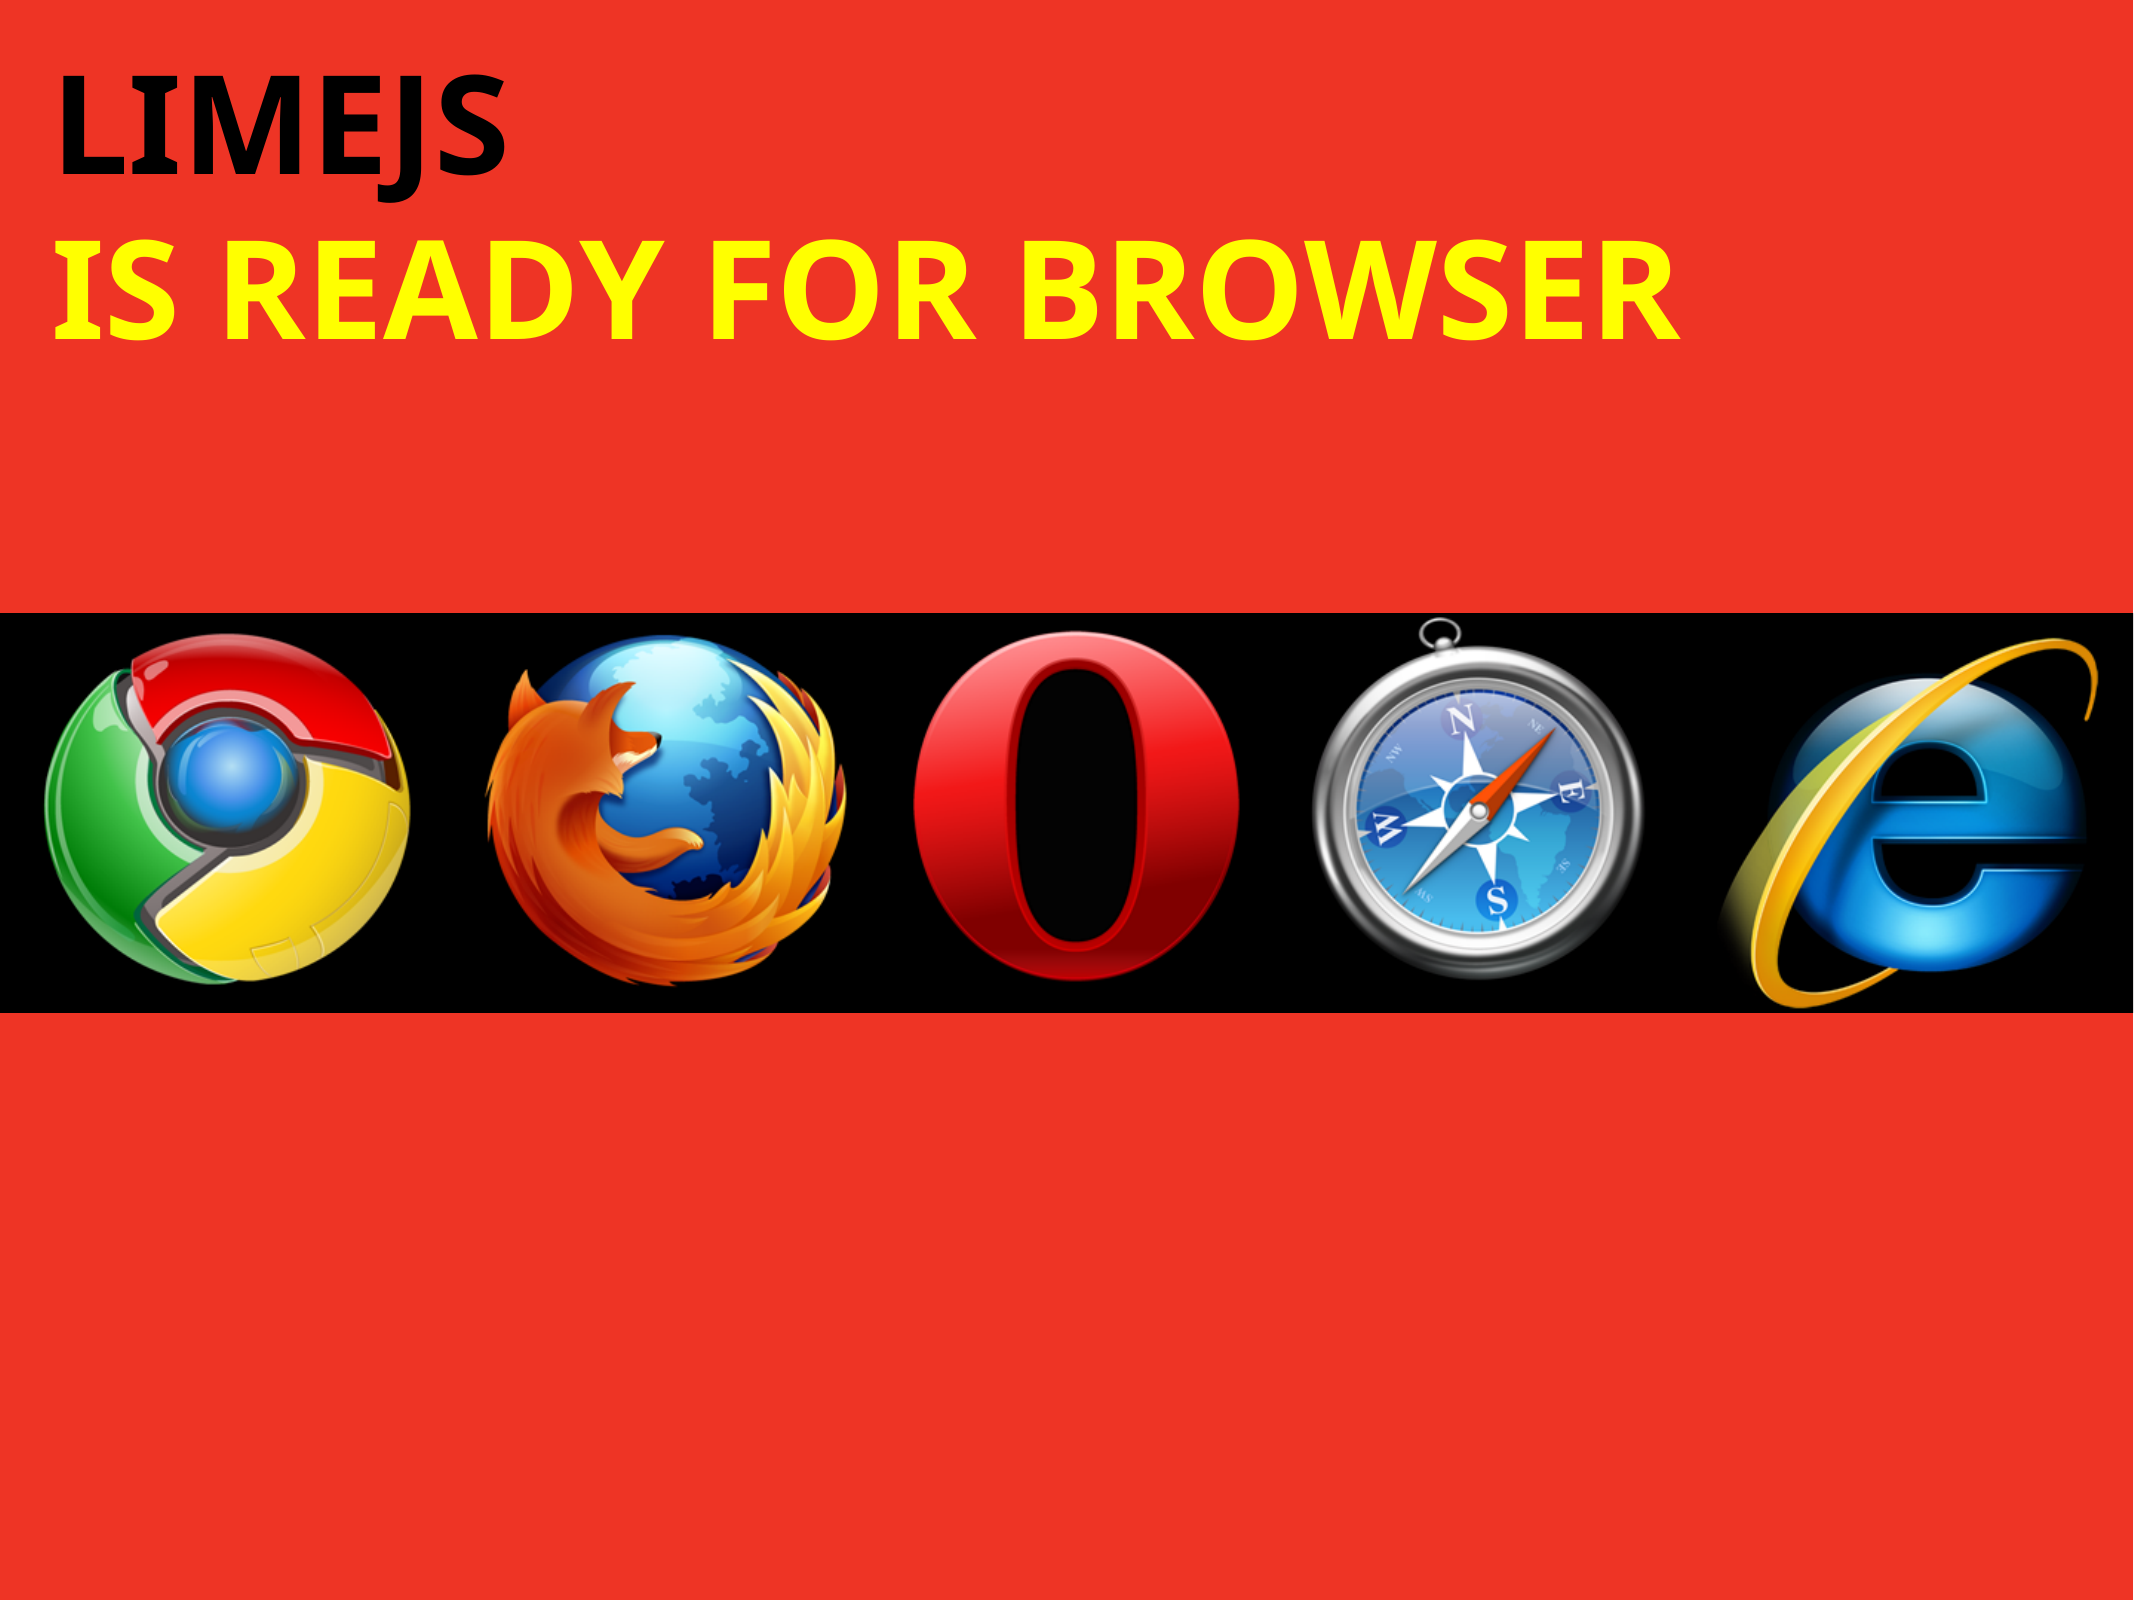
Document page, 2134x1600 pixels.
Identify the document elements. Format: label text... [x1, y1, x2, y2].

text_box LIMEJS IS READY FOR BROWSER [41, 37, 2063, 483]
picture [0, 613, 2134, 1013]
